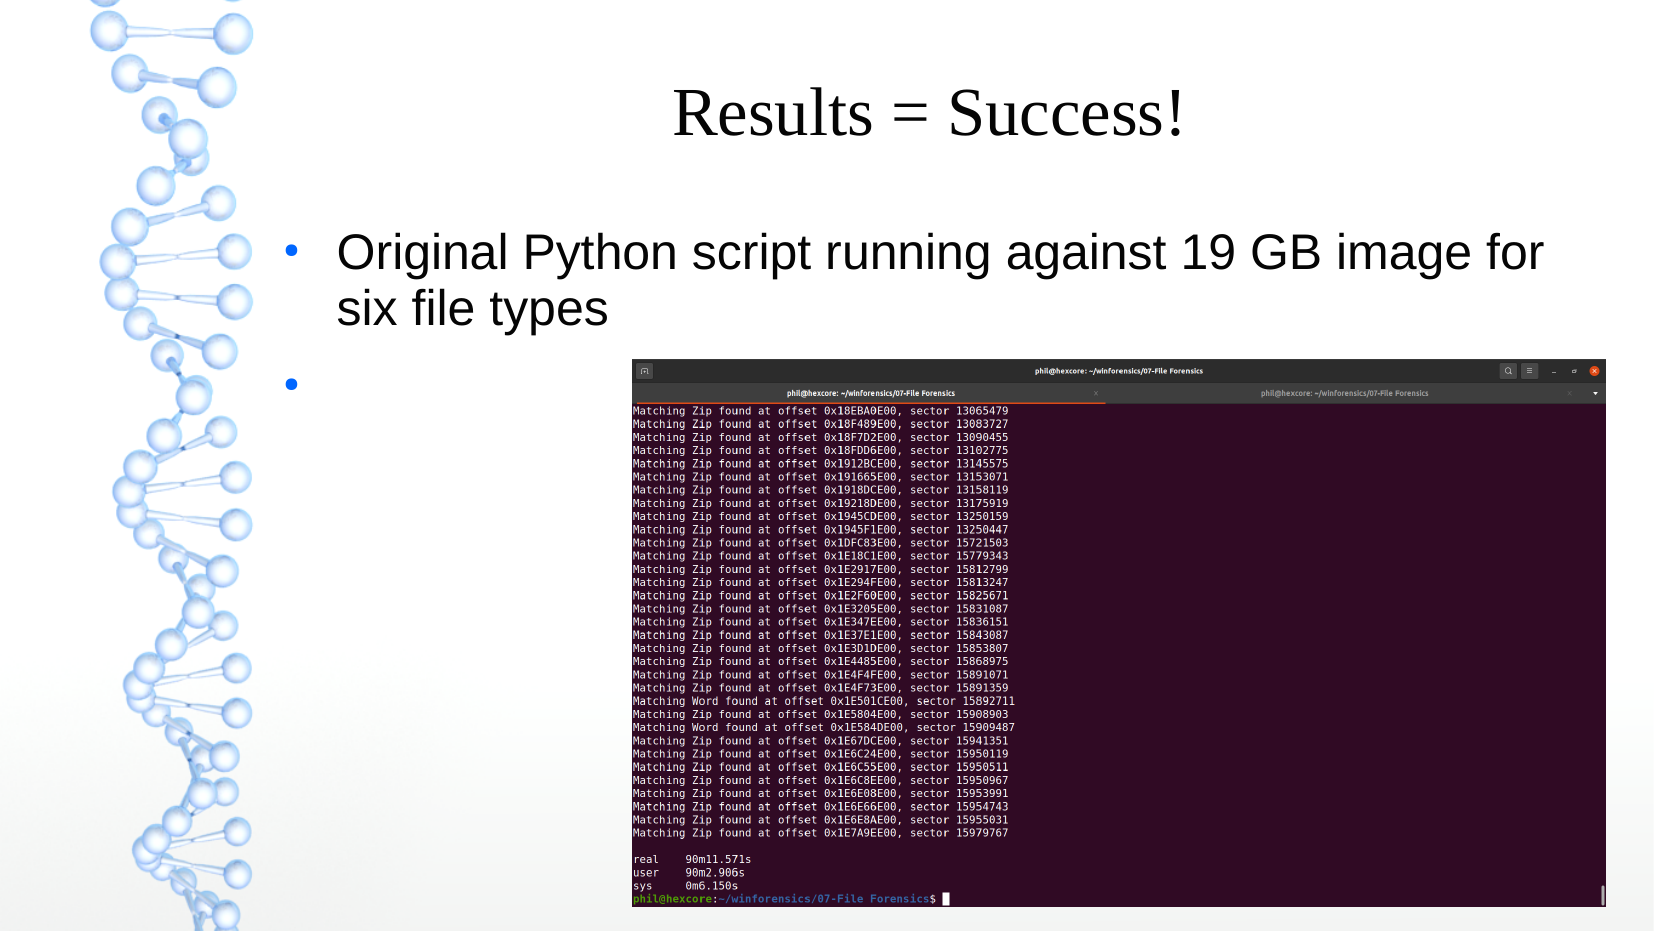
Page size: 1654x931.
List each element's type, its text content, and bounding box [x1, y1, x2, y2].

list Original Python script running against 19 GB image for six file types [265, 224, 1595, 764]
picture [0, 0, 1654, 931]
title Results = Success! [265, 35, 1595, 189]
